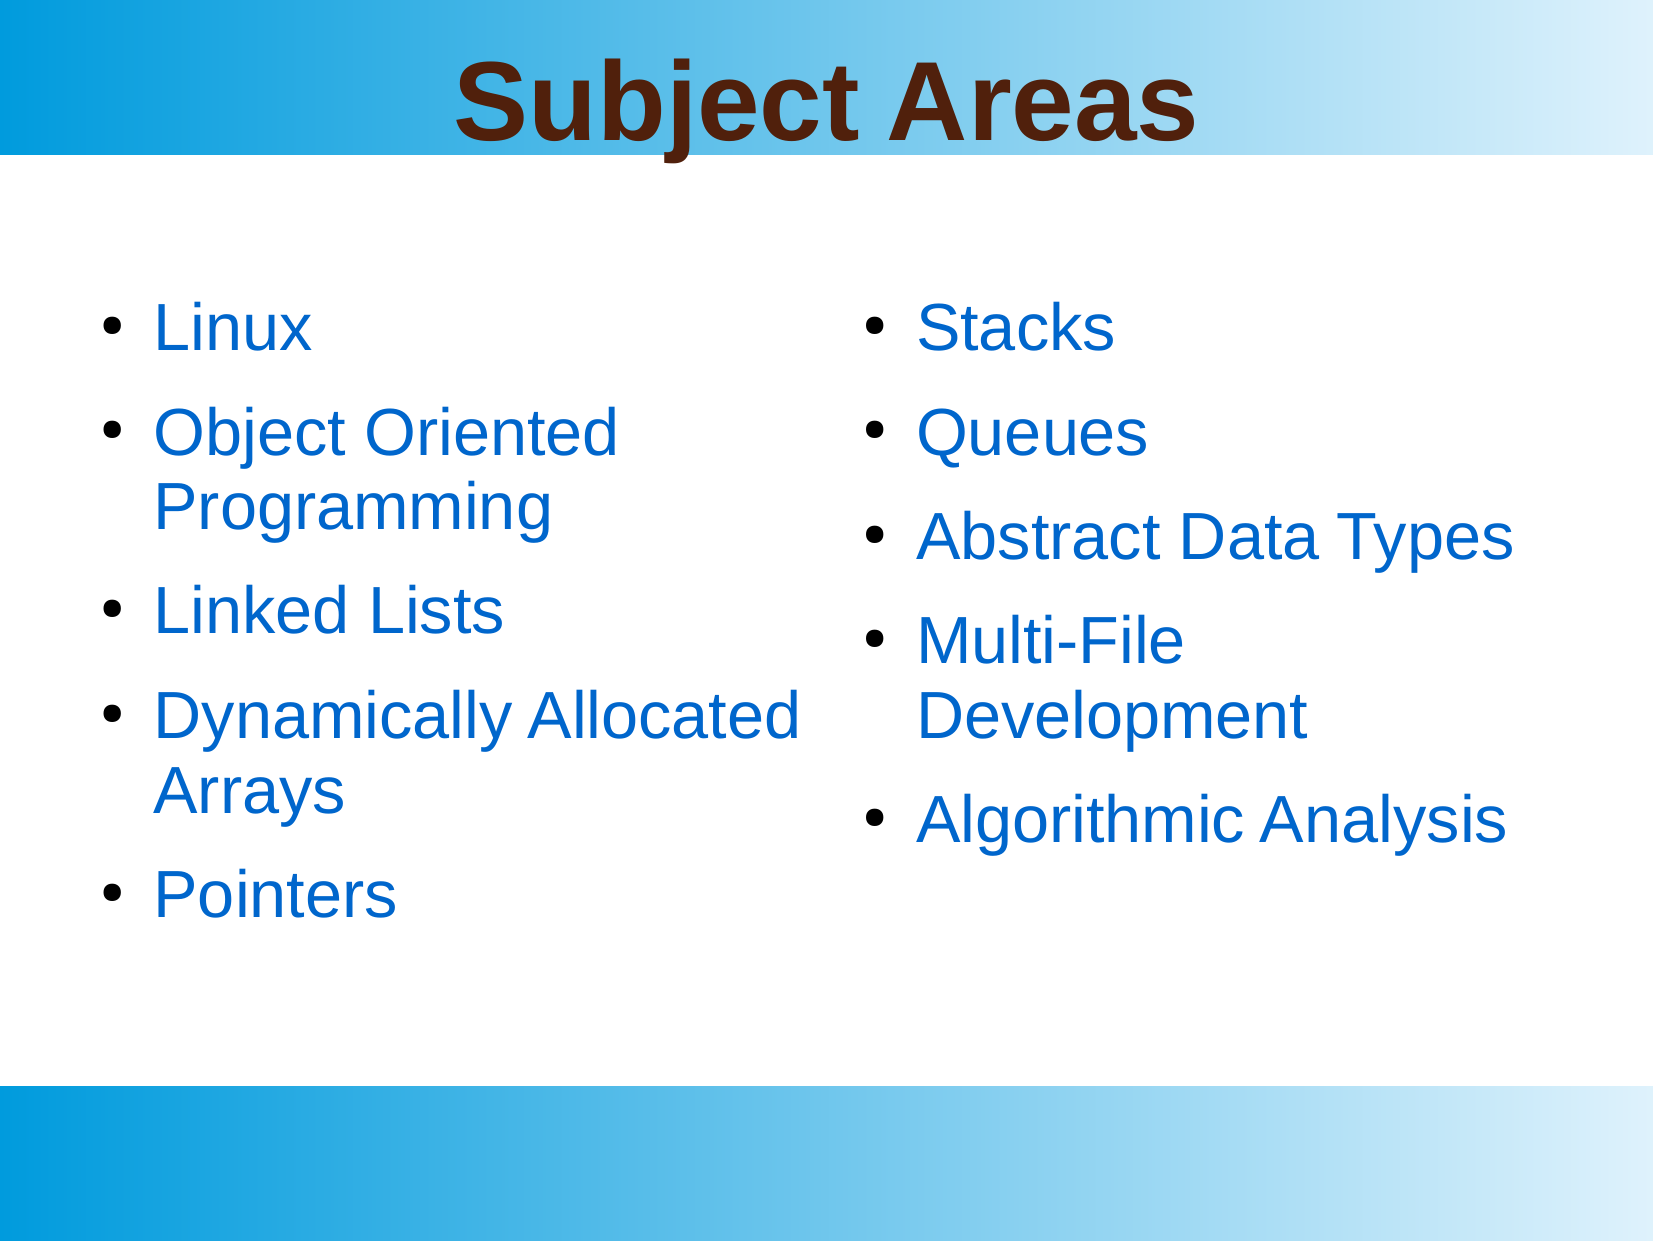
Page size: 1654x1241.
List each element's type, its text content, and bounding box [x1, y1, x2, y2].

title Subject Areas [82, 38, 1571, 165]
list Stacks Queues Abstract Data Types Multi-File Development Algorithmic Analysis [845, 290, 1572, 1010]
list Linux Object Oriented Programming Linked Lists Dynamically Allocated Arrays Pointers [82, 290, 809, 1010]
